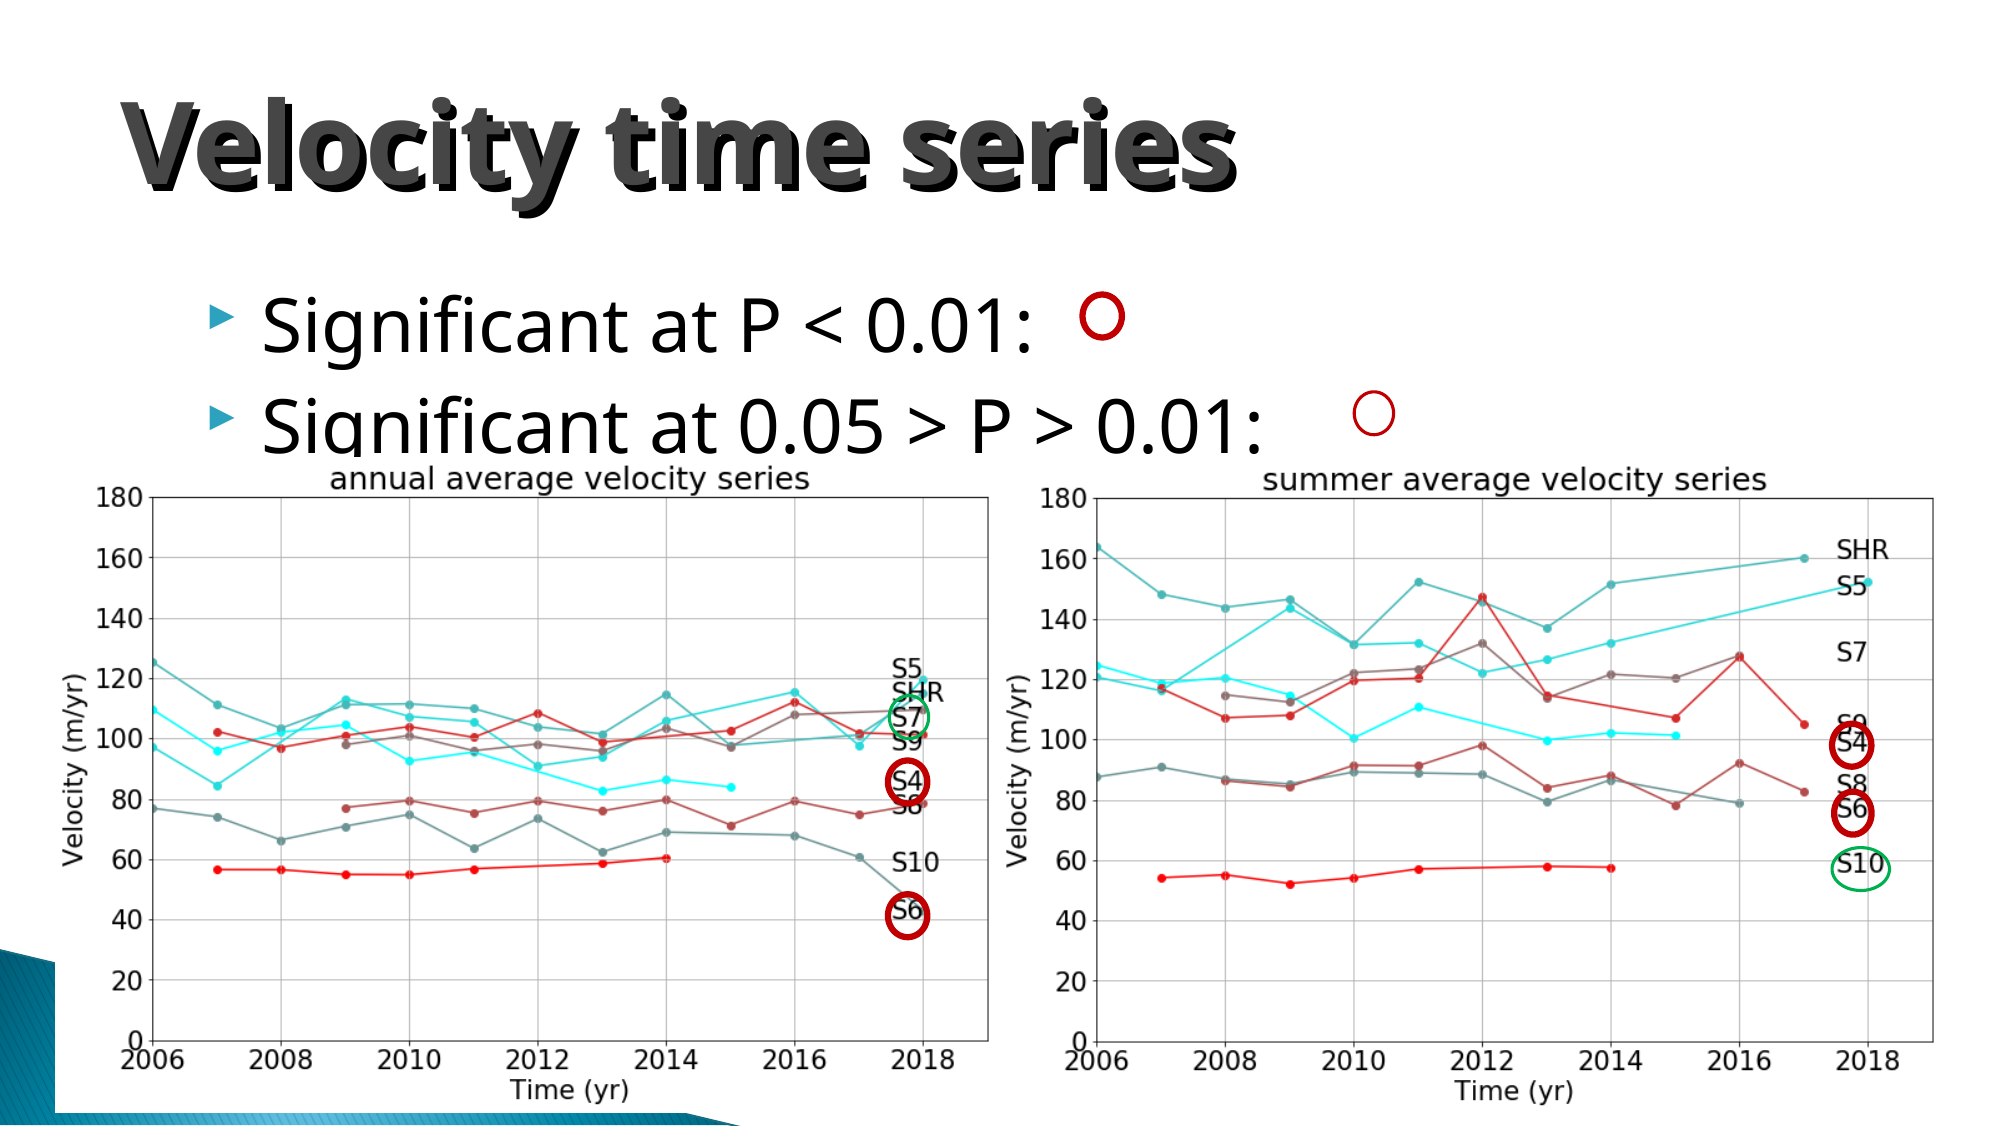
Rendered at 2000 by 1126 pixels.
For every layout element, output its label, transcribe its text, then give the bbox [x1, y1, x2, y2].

list Significant at P < 0.01: Significant at 0.05 > P > 0.01: [137, 267, 1863, 458]
title Velocity time series [99, 45, 1900, 233]
picture [55, 457, 1945, 1114]
